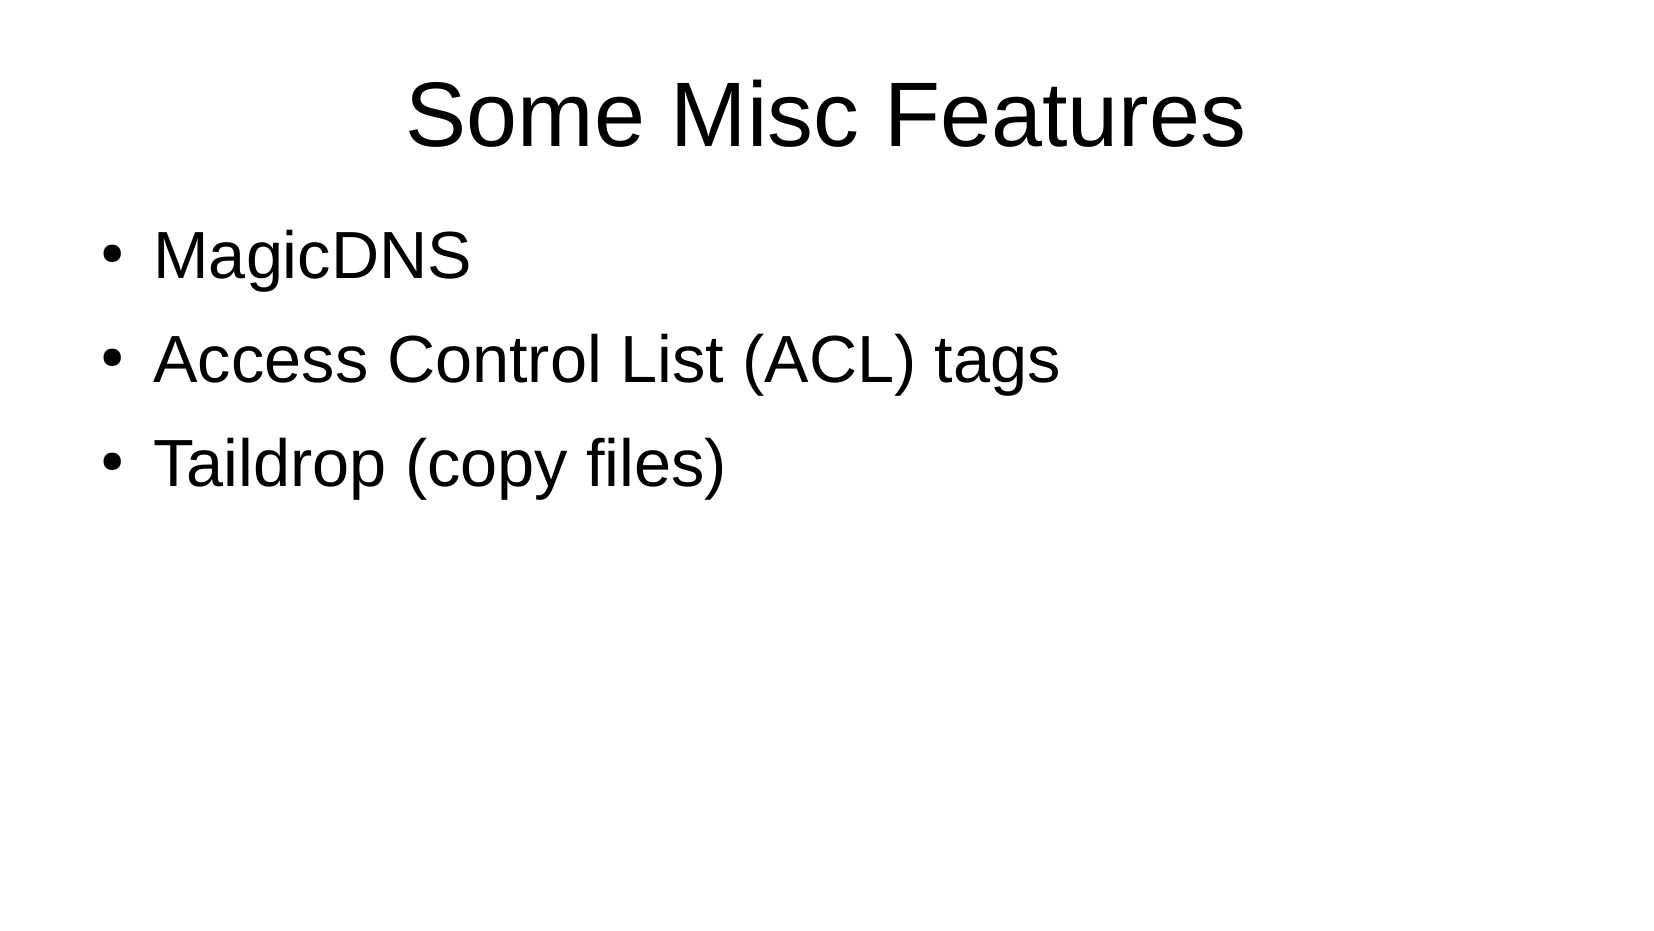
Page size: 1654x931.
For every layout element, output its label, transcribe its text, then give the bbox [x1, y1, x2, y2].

list MagicDNS Access Control List (ACL) tags Taildrop (copy files) [82, 217, 1571, 758]
title Some Misc Features [82, 37, 1571, 193]
